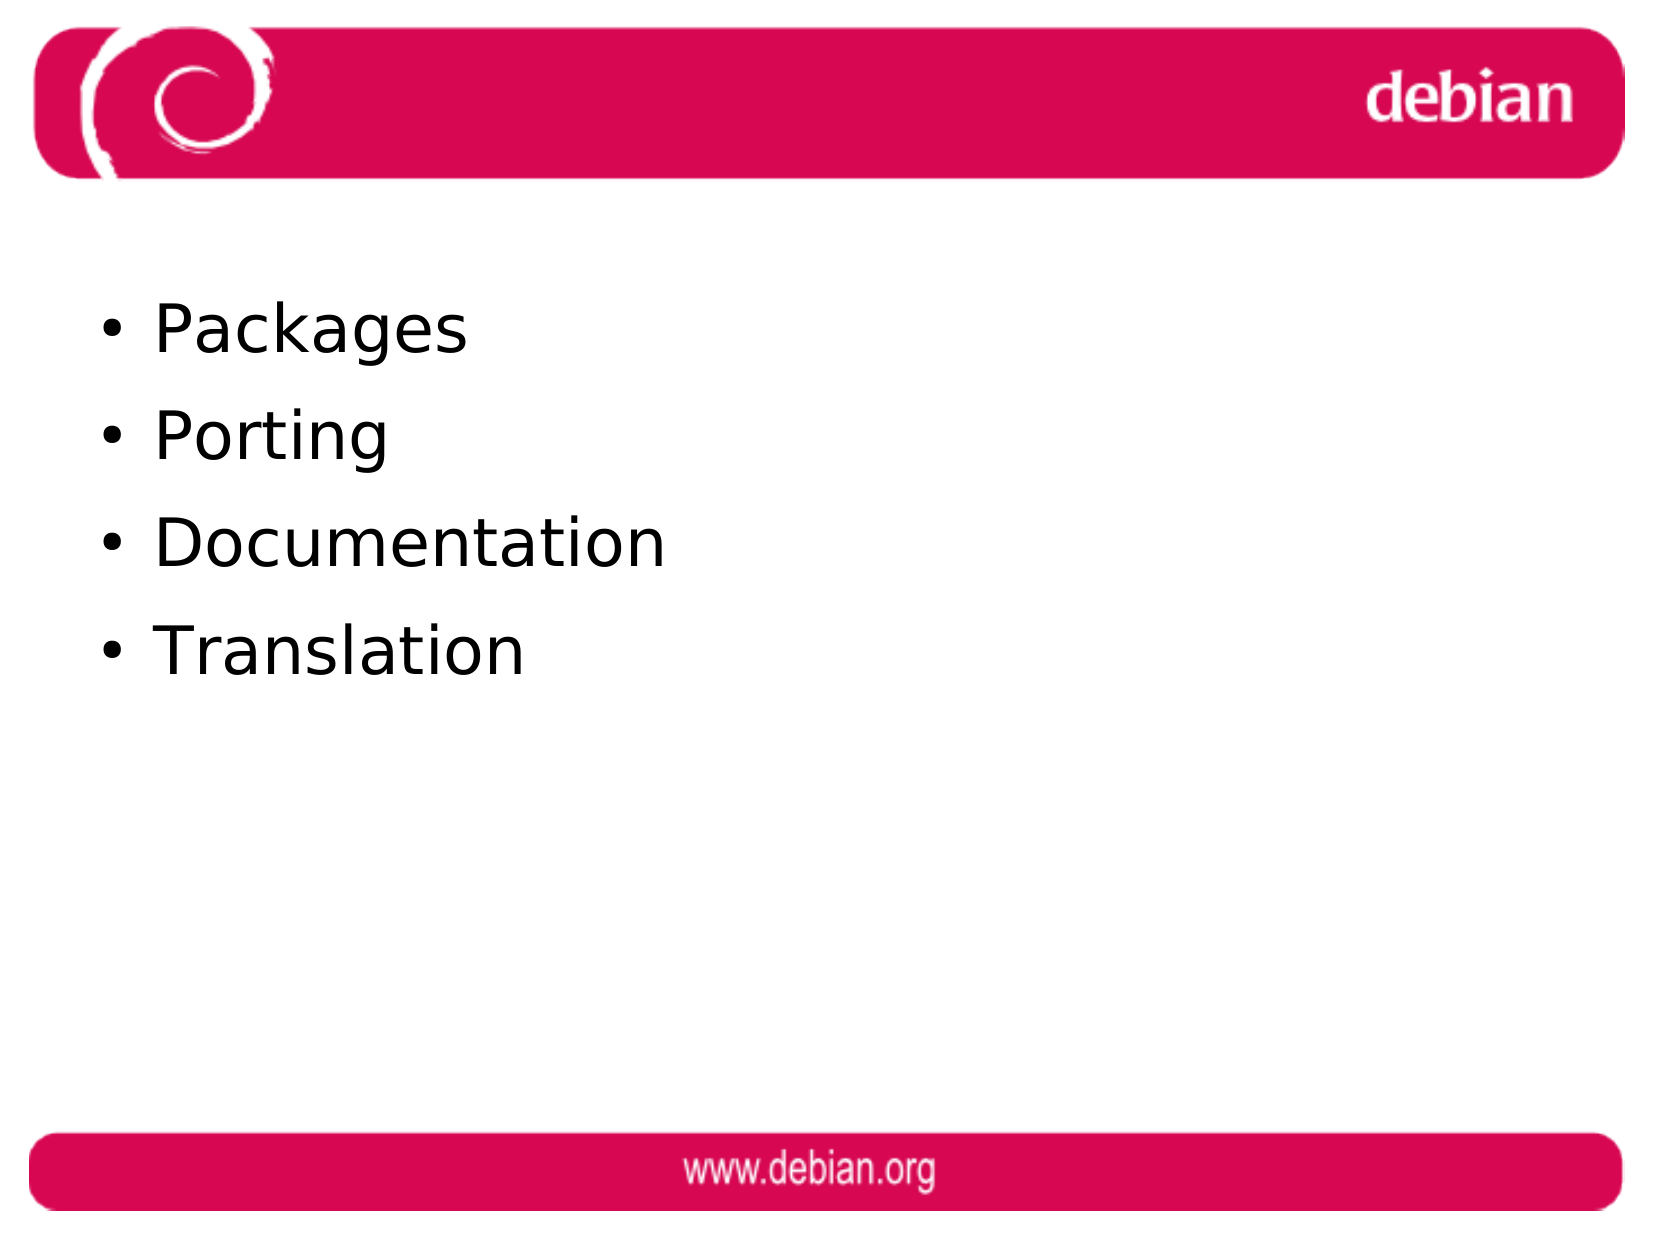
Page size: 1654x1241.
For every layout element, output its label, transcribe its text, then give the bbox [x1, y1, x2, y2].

list Packages Porting Documentation Translation [82, 290, 1571, 1094]
picture [29, 7, 1625, 1211]
